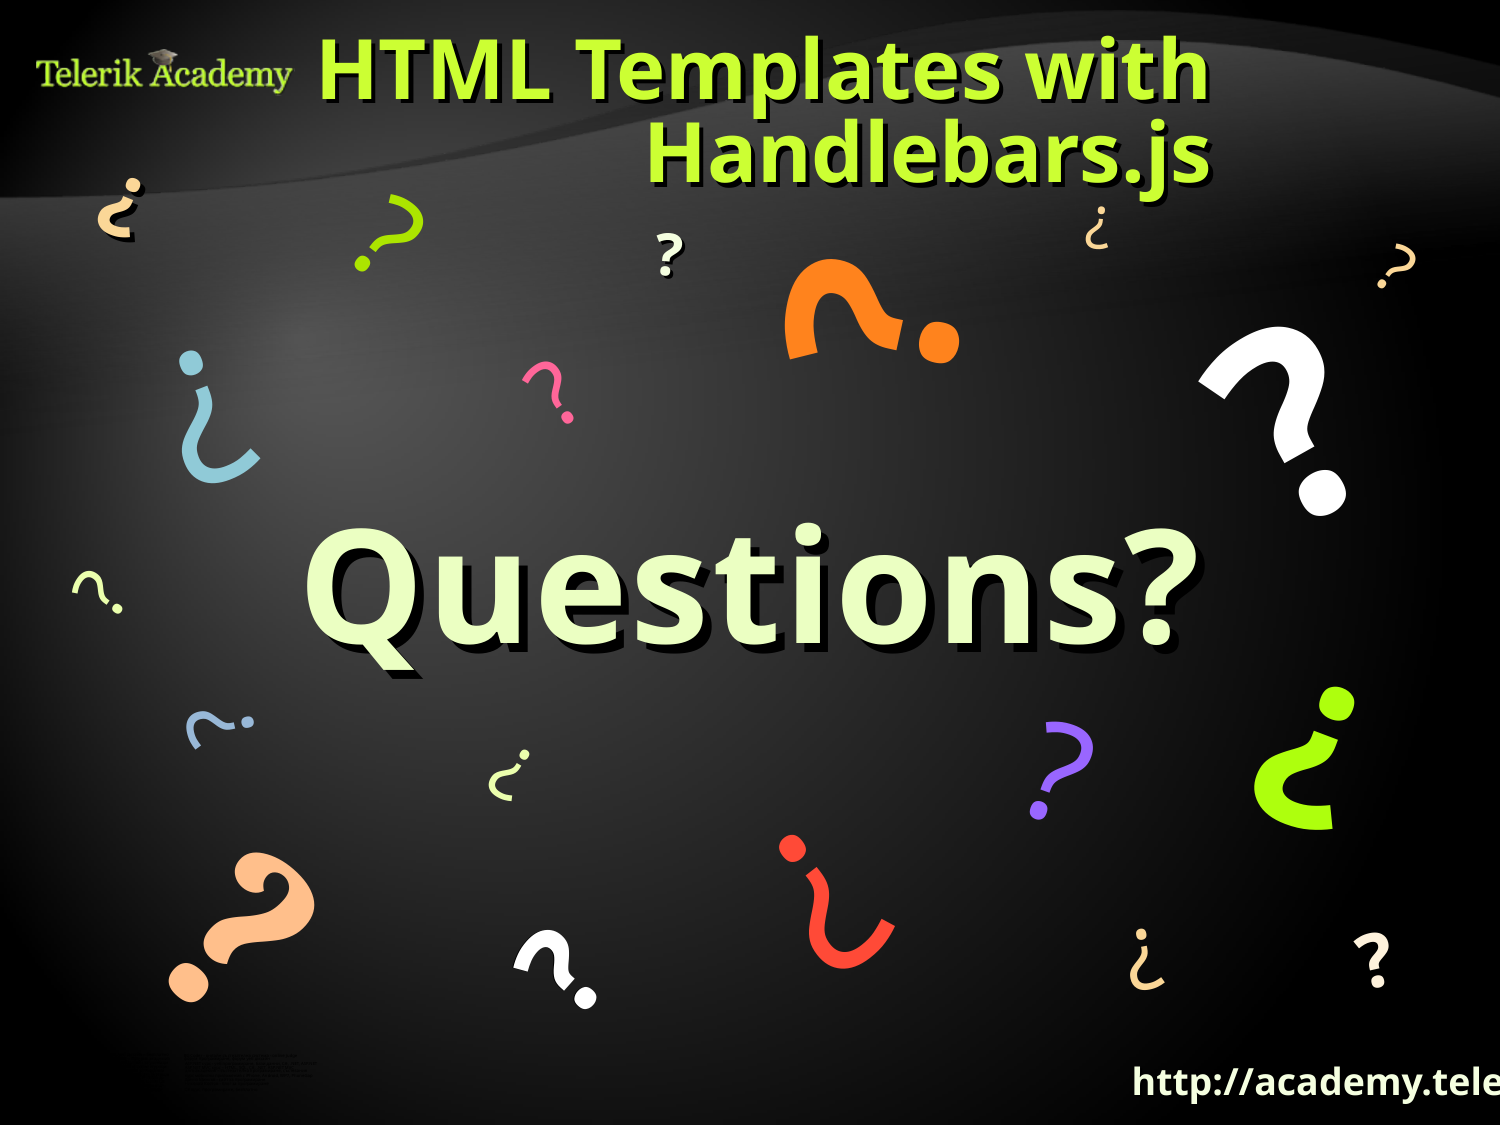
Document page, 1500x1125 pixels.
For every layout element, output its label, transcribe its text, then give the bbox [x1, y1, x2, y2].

list http://academy.telerik.com [1116, 1050, 1481, 1111]
title HTML Templates with Handlebars.js [300, 24, 1463, 163]
